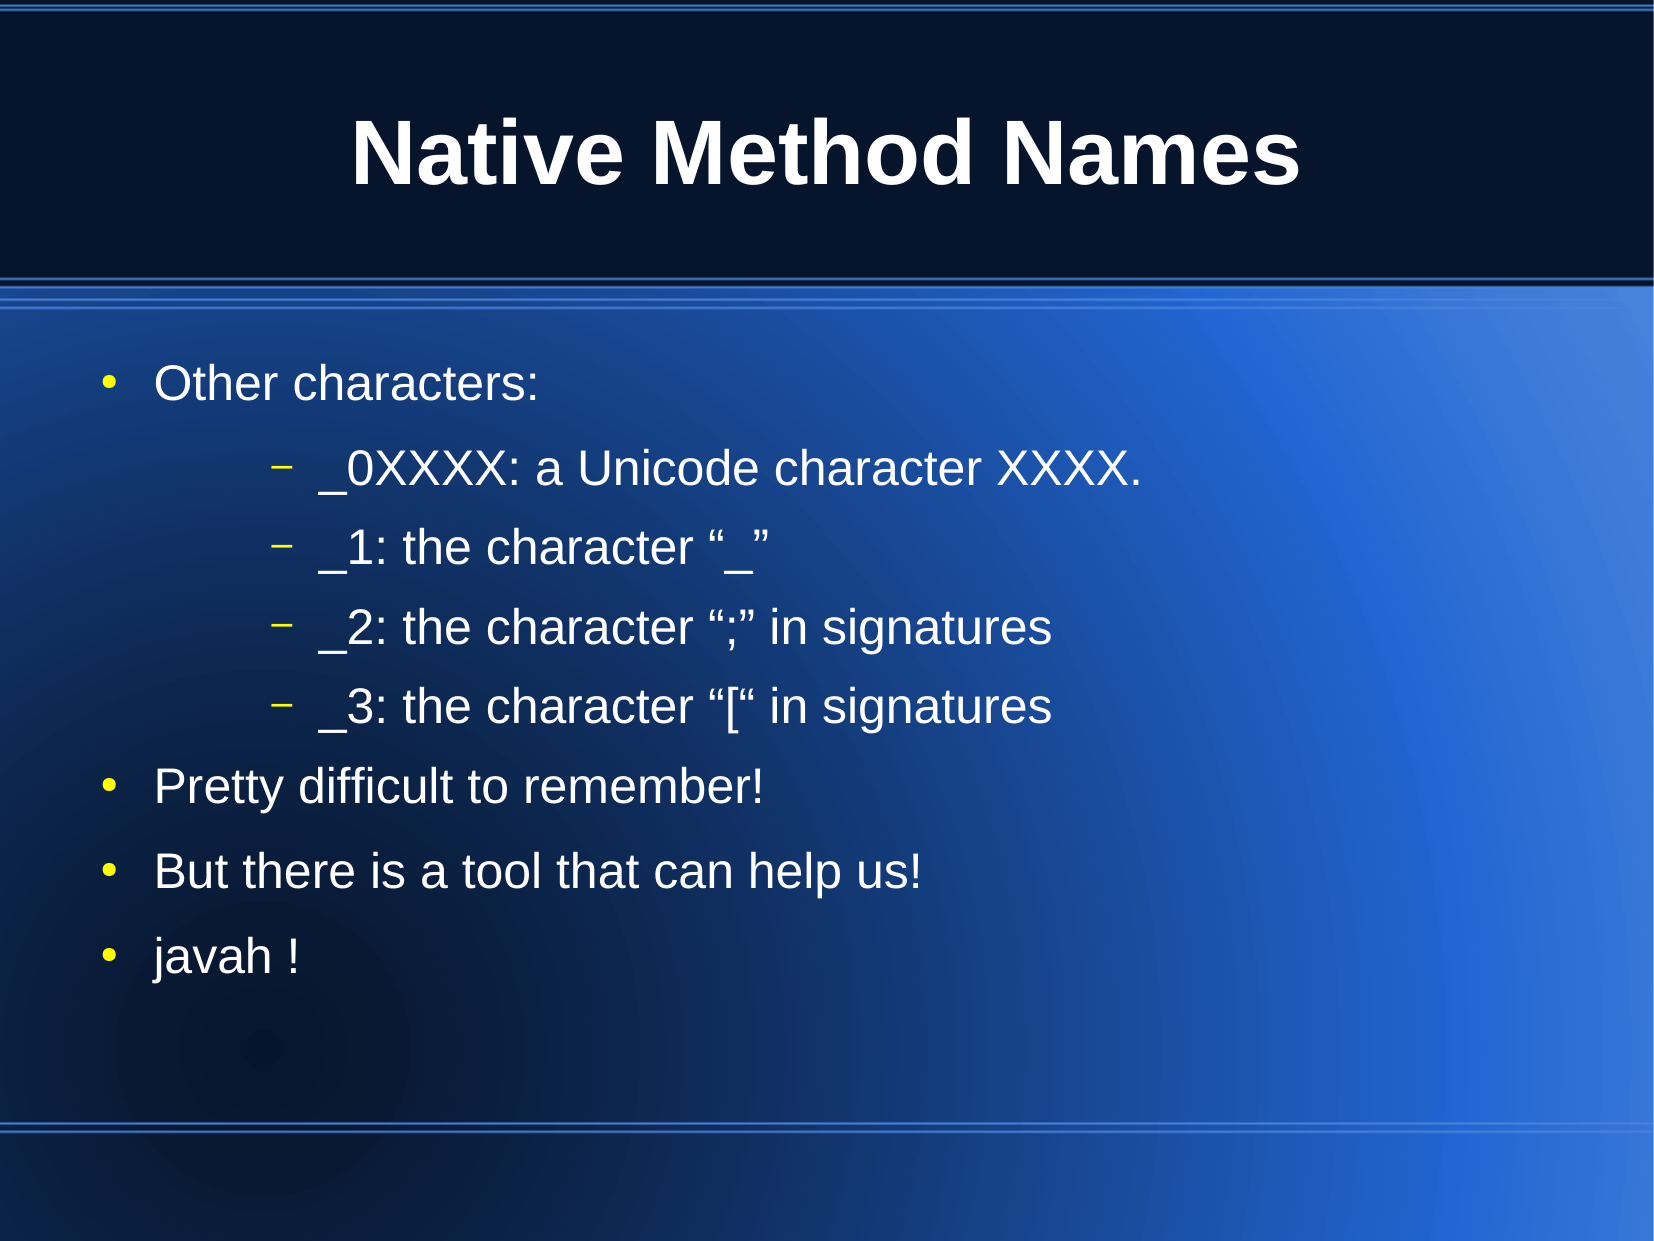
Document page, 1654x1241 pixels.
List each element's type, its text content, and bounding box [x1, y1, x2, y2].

picture [0, 0, 1654, 1241]
list Other characters: _0XXXX: a Unicode character XXXX. _1: the character “_” _2: the character “;” in signatures _3: the character “[“ in signatures Pretty difficult to remember! But there is a tool that can help us! javah ! [82, 355, 1571, 1159]
title Native Method Names [82, 56, 1571, 250]
